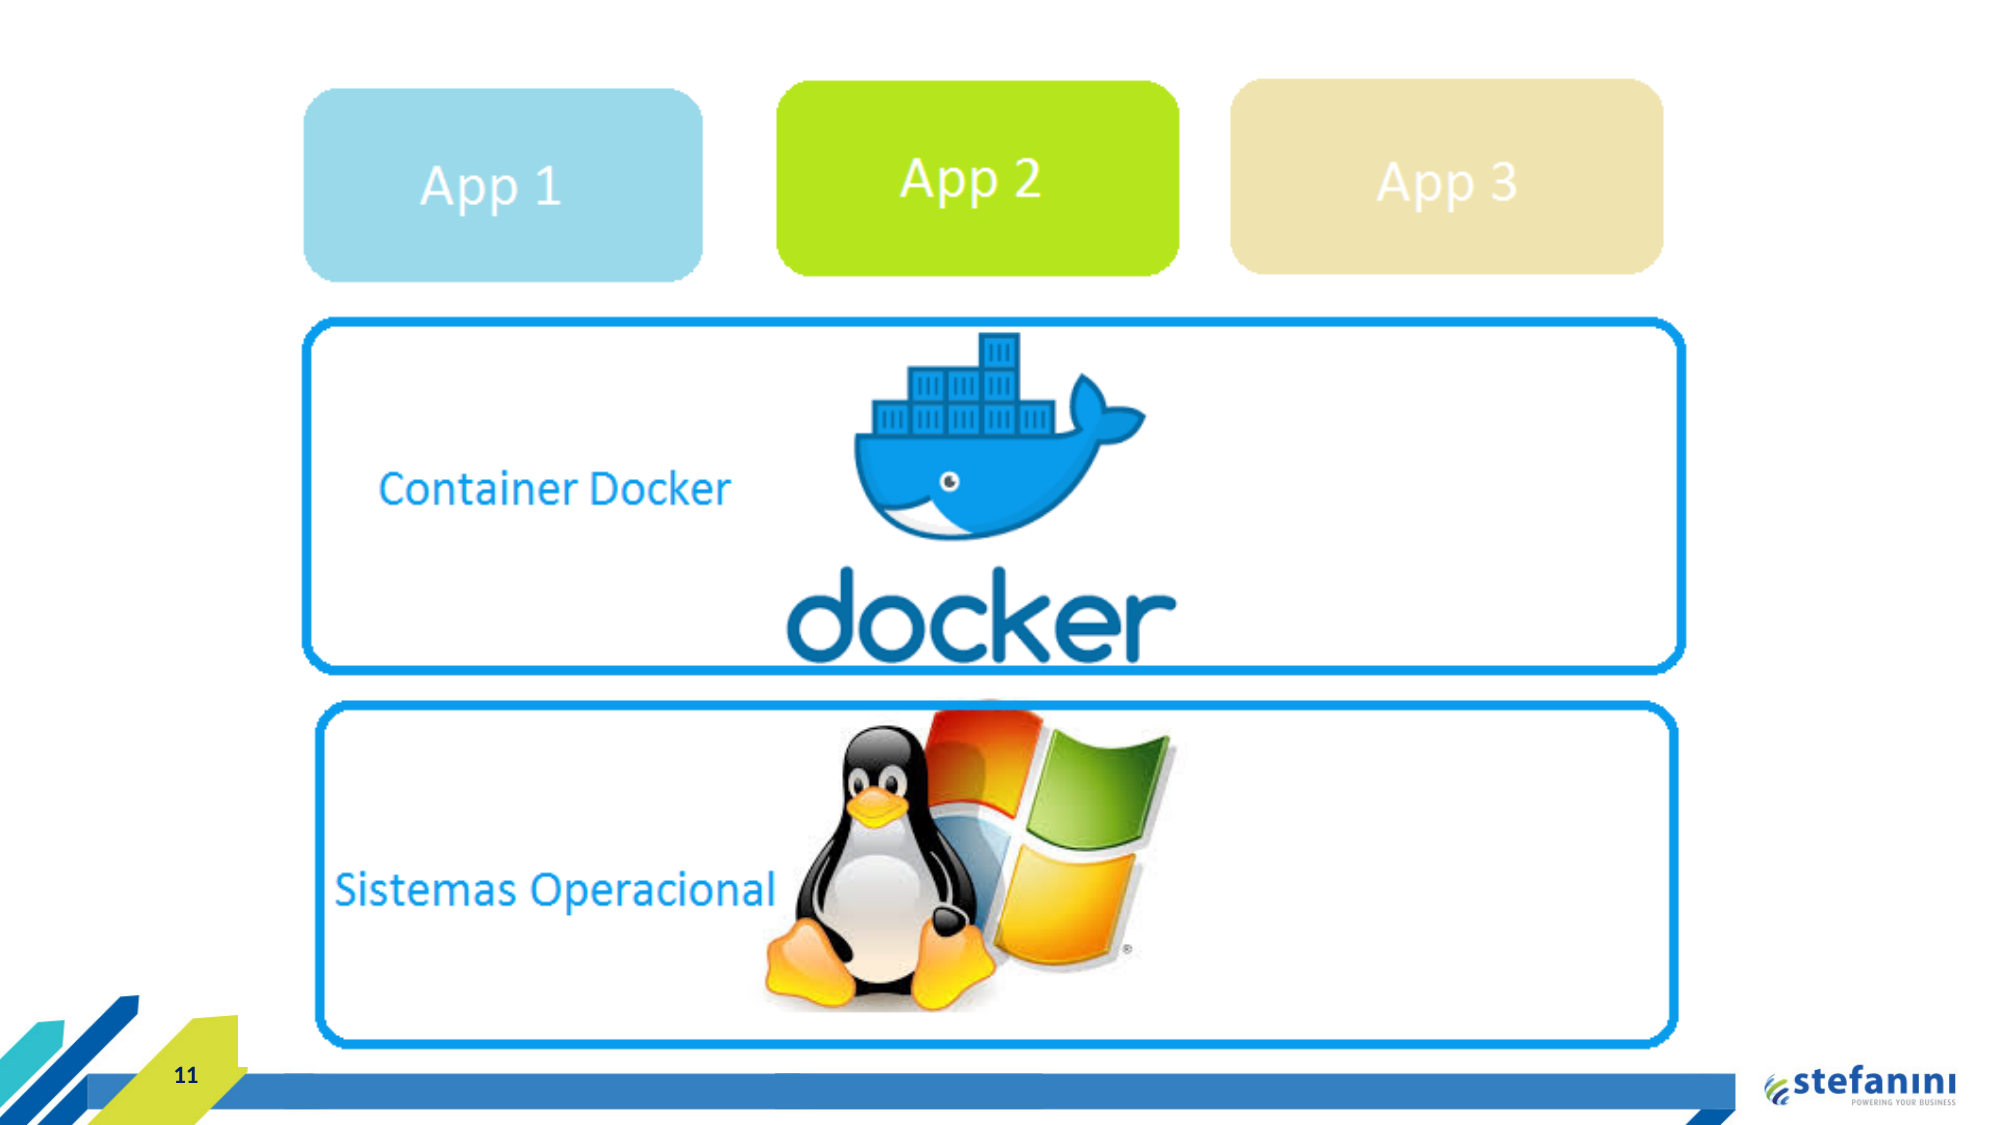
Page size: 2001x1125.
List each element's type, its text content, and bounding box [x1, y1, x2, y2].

picture [238, 23, 1715, 1067]
text_box <number> [158, 1043, 609, 1104]
